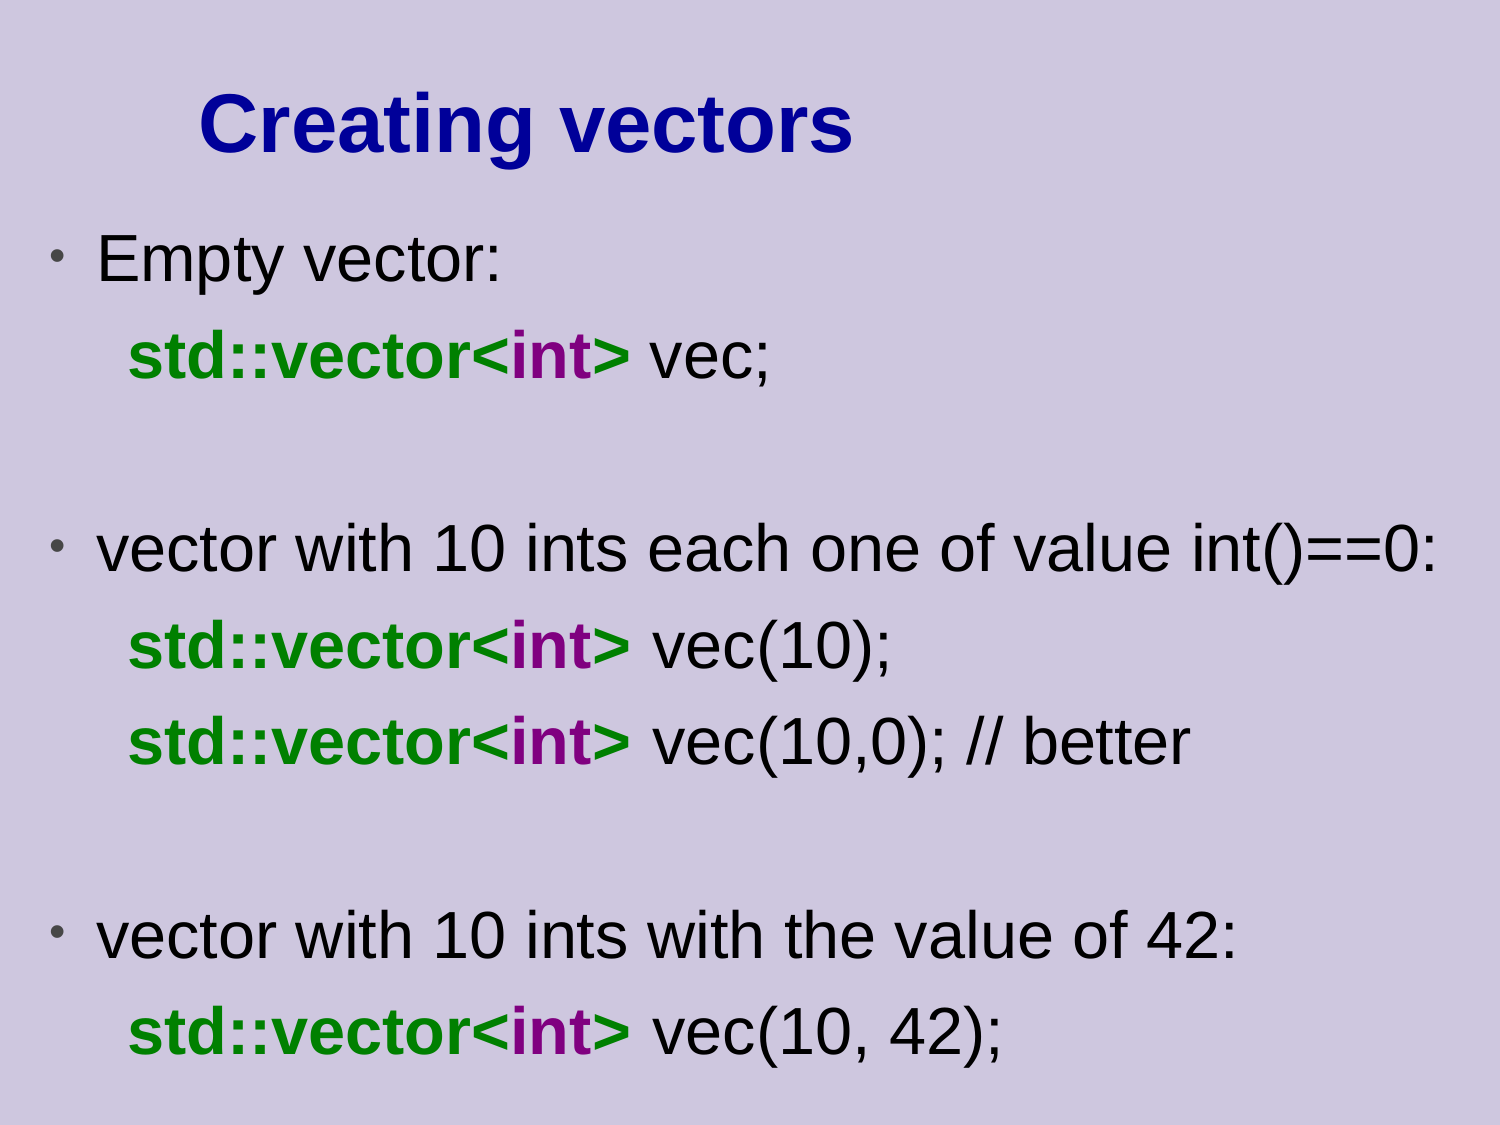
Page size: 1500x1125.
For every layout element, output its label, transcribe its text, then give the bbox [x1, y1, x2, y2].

list Empty vector: std::vector<int> vec; vector with 10 ints each one of value int()==0: std::vector<int> vec(10); std::vector<int> vec(10,0); // better vector with 10 ints with the value of 42: std::vector<int> vec(10, 42); [49, 215, 1468, 1040]
title Creating vectors [198, 32, 1468, 206]
